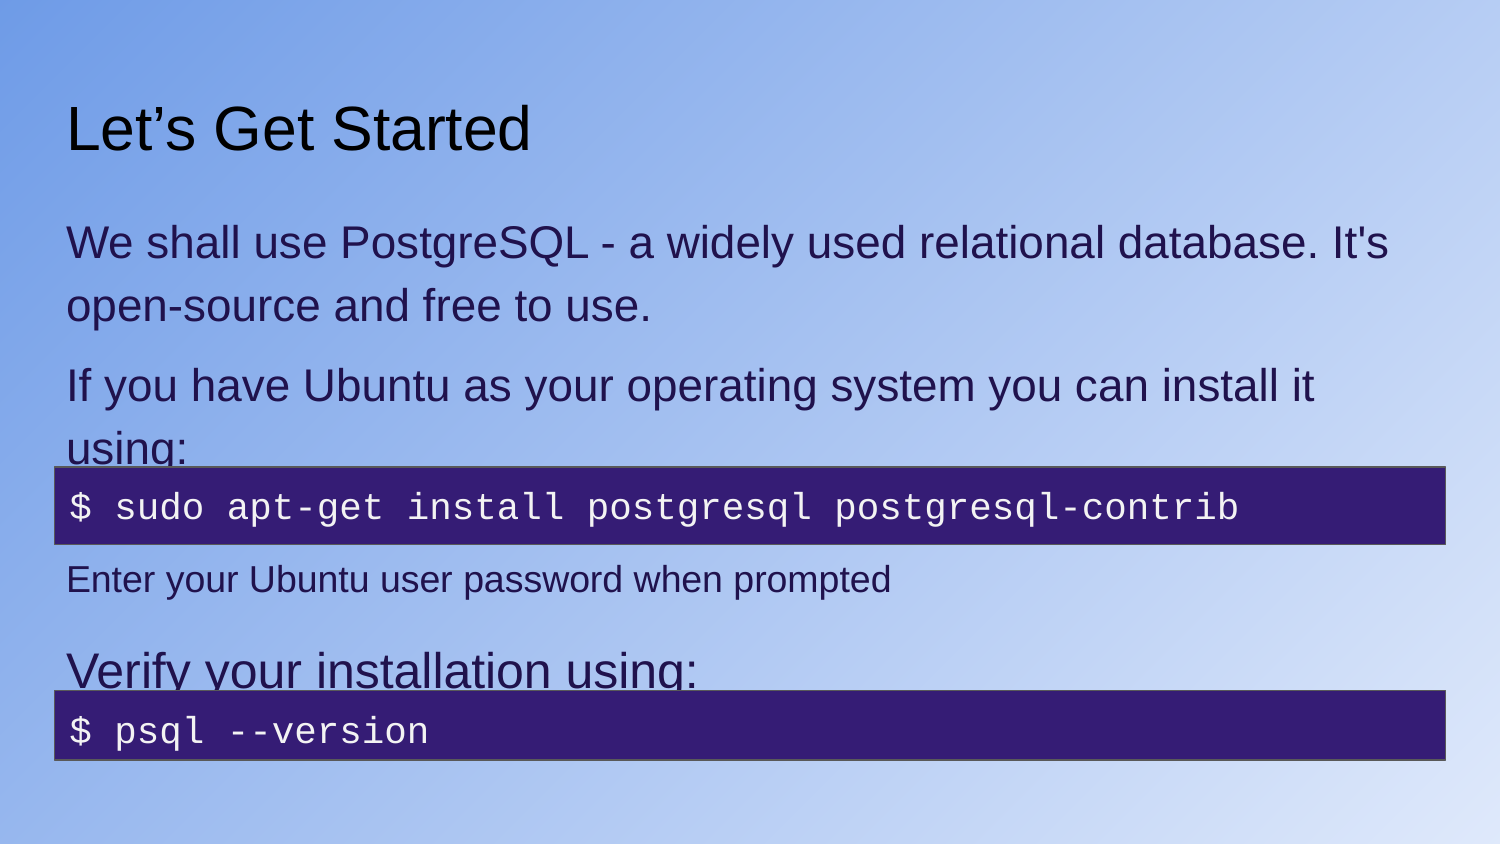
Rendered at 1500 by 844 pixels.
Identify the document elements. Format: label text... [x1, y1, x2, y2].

text_box $ sudo apt-get install postgresql postgresql-contrib [54, 466, 1446, 545]
list We shall use PostgreSQL - a widely used relational database. It's open-source and free to use. If you have Ubuntu as your operating system you can install it using: Enter your Ubuntu user password when prompted Verify your installation using: [51, 189, 1449, 750]
title Let’s Get Started [51, 72, 1449, 167]
text_box $ psql --version [54, 690, 1446, 761]
